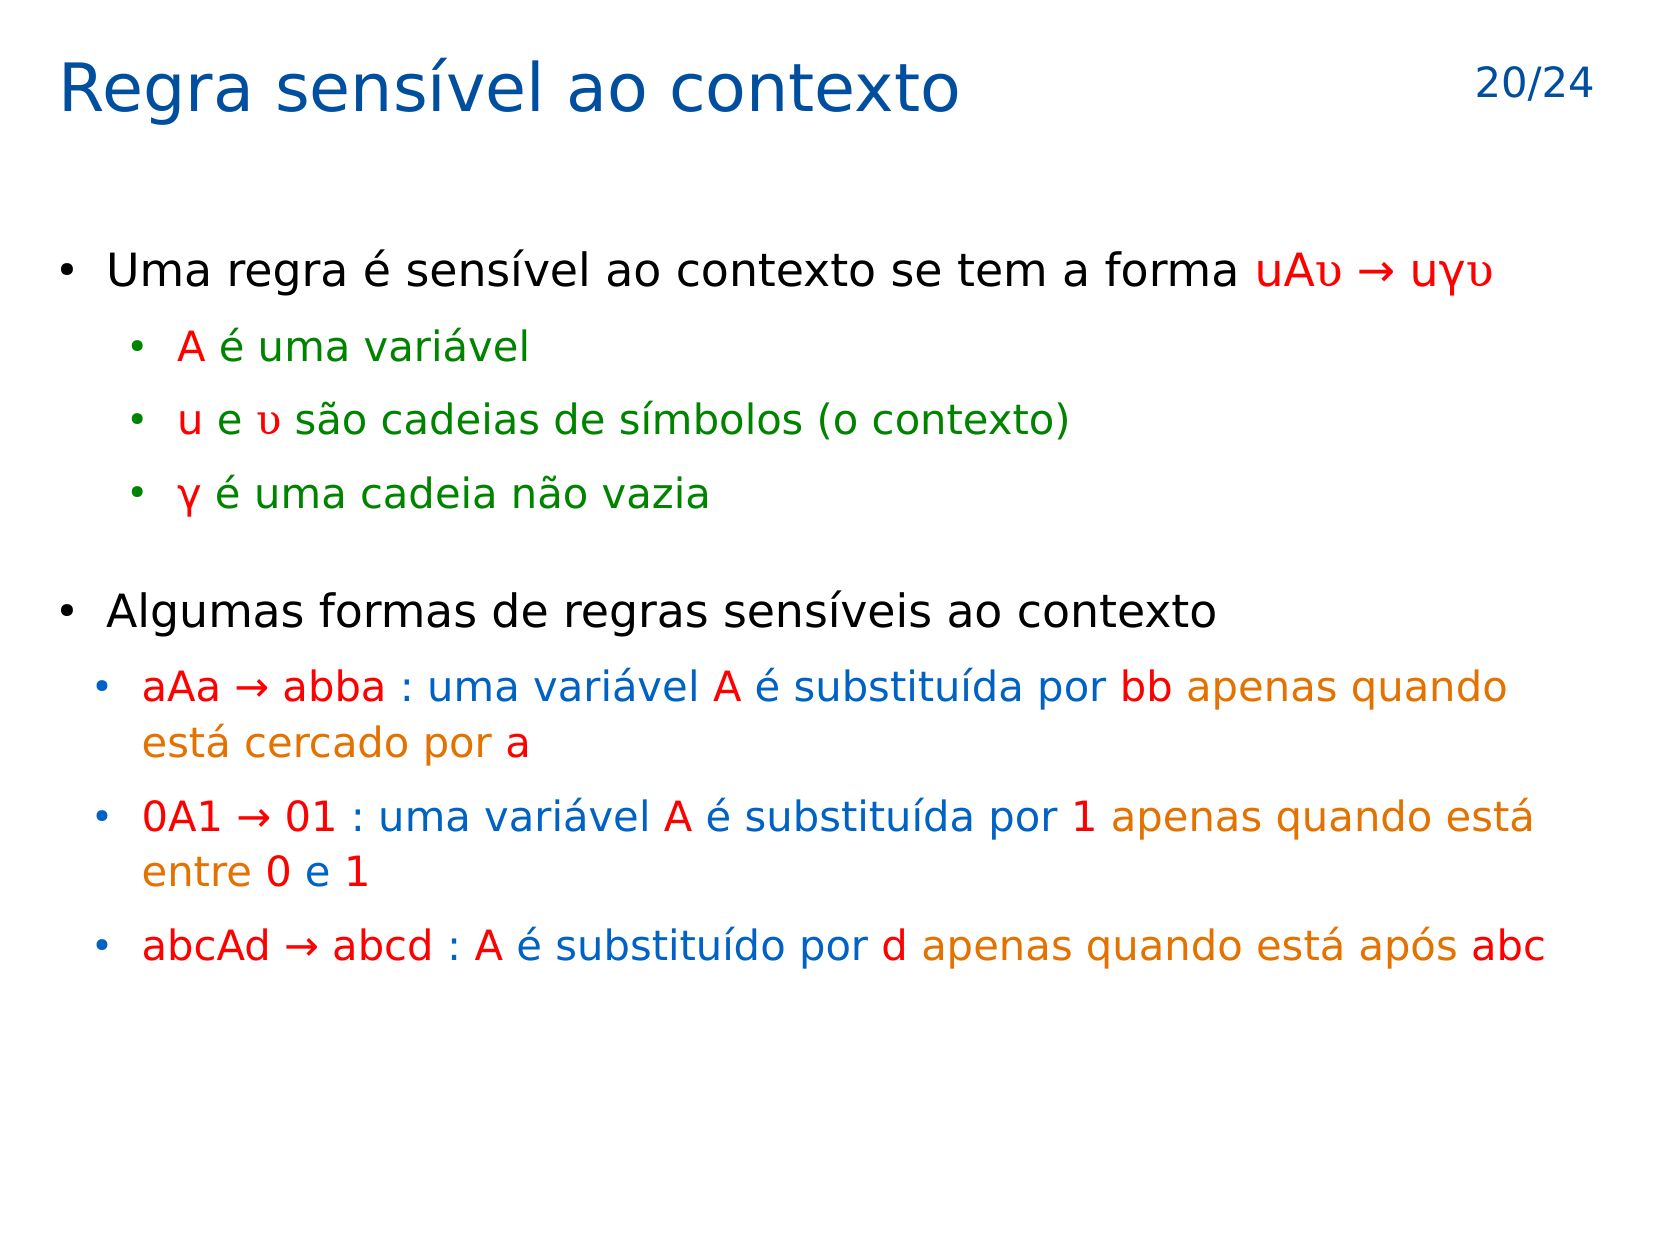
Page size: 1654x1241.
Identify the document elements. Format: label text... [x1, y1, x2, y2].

list Uma regra é sensível ao contexto se tem a forma uAυ → uγυ A é uma variável u e υ são cadeias de símbolos (o contexto) γ é uma cadeia não vazia Algumas formas de regras sensíveis ao contexto aAa → abba : uma variável A é substituída por bb apenas quando está cercado por a 0A1 → 01 : uma variável A é substituída por 1 apenas quando está entre 0 e 1 abcAd → abcd : A é substituído por d apenas quando está após abc [59, 236, 1595, 1211]
title Regra sensível ao contexto [59, 29, 1625, 148]
